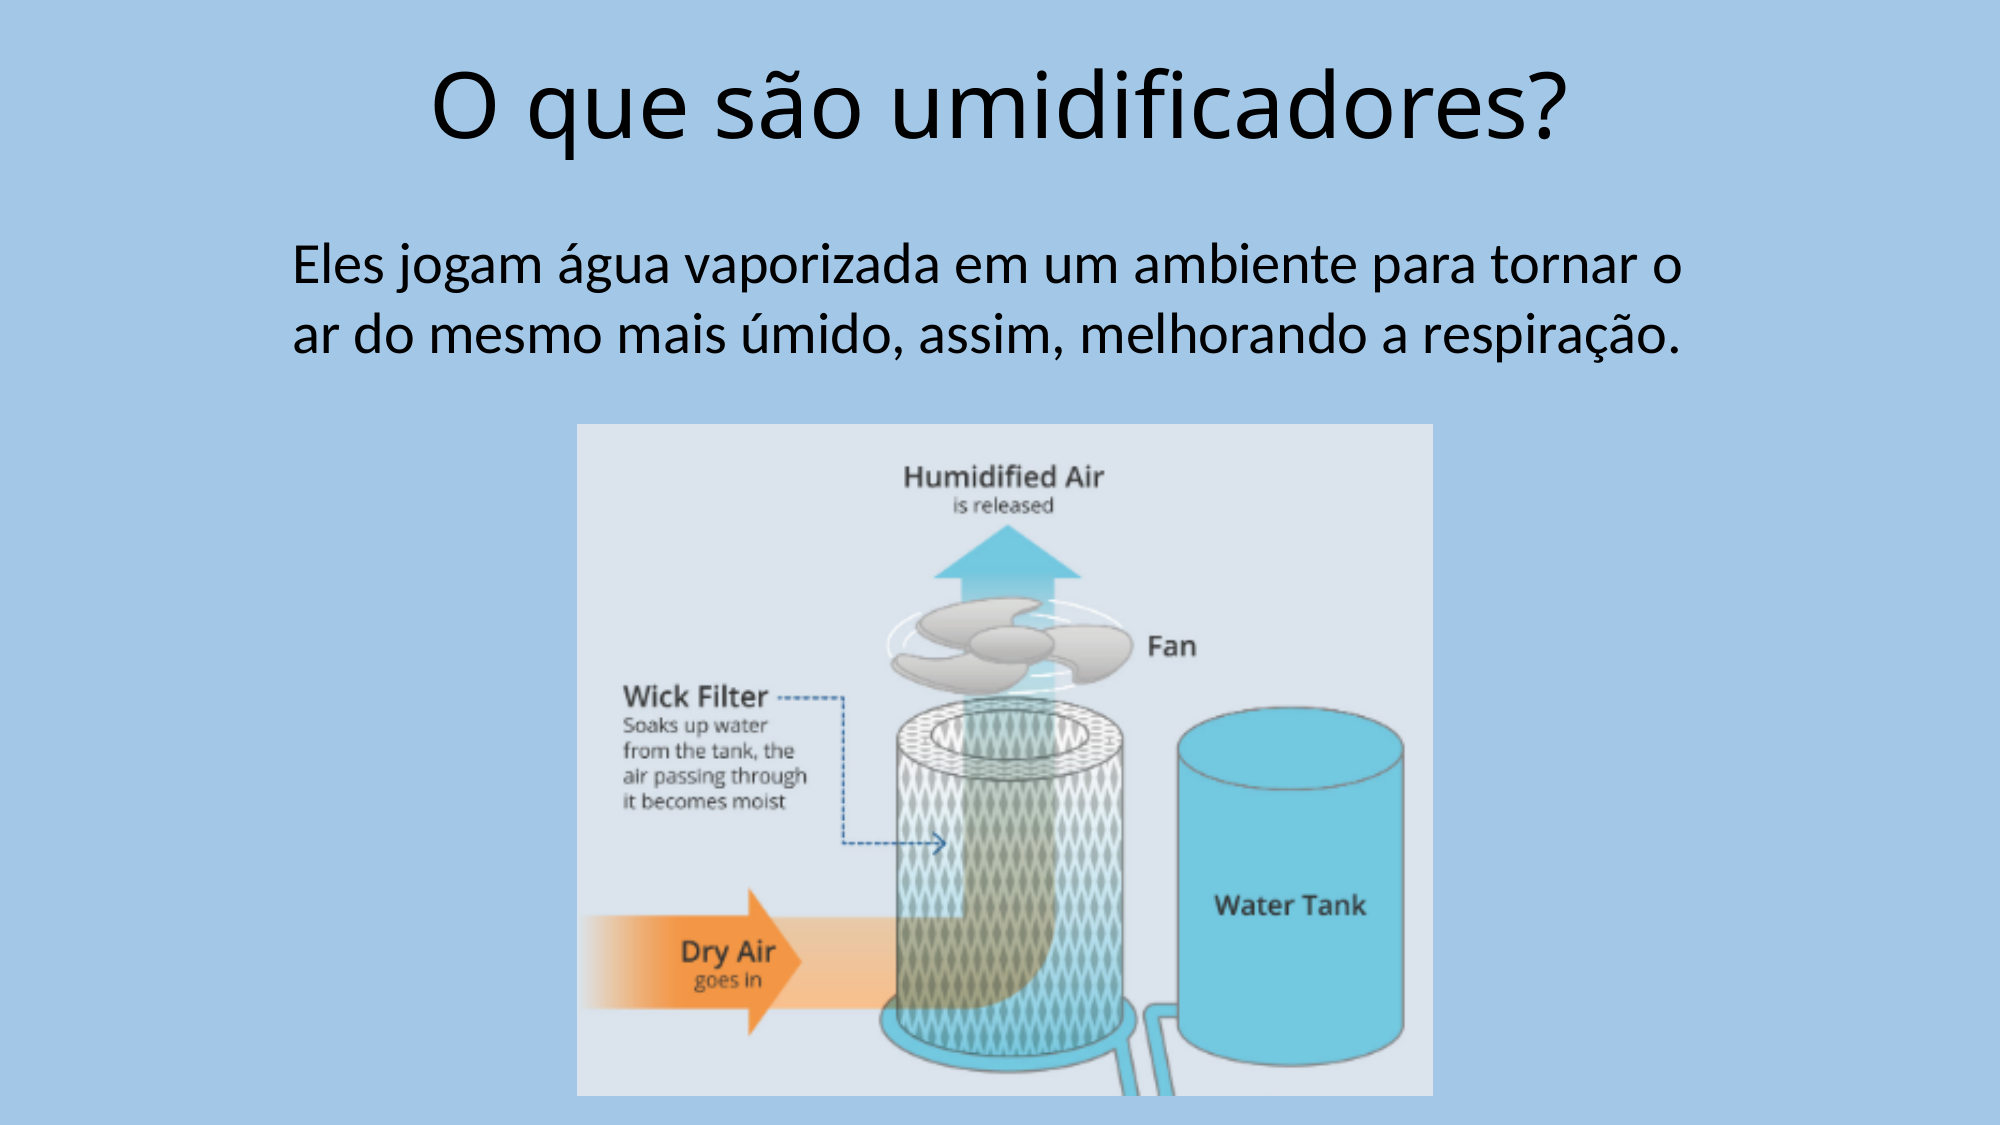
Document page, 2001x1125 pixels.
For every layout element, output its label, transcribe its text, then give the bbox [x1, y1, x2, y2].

picture [577, 424, 1433, 1096]
title O que são umidificadores? [137, 0, 1863, 218]
text_box Eles jogam água vaporizada em um ambiente para tornar o ar do mesmo mais úmido, assim, melhorando a respiração. [277, 217, 1723, 374]
